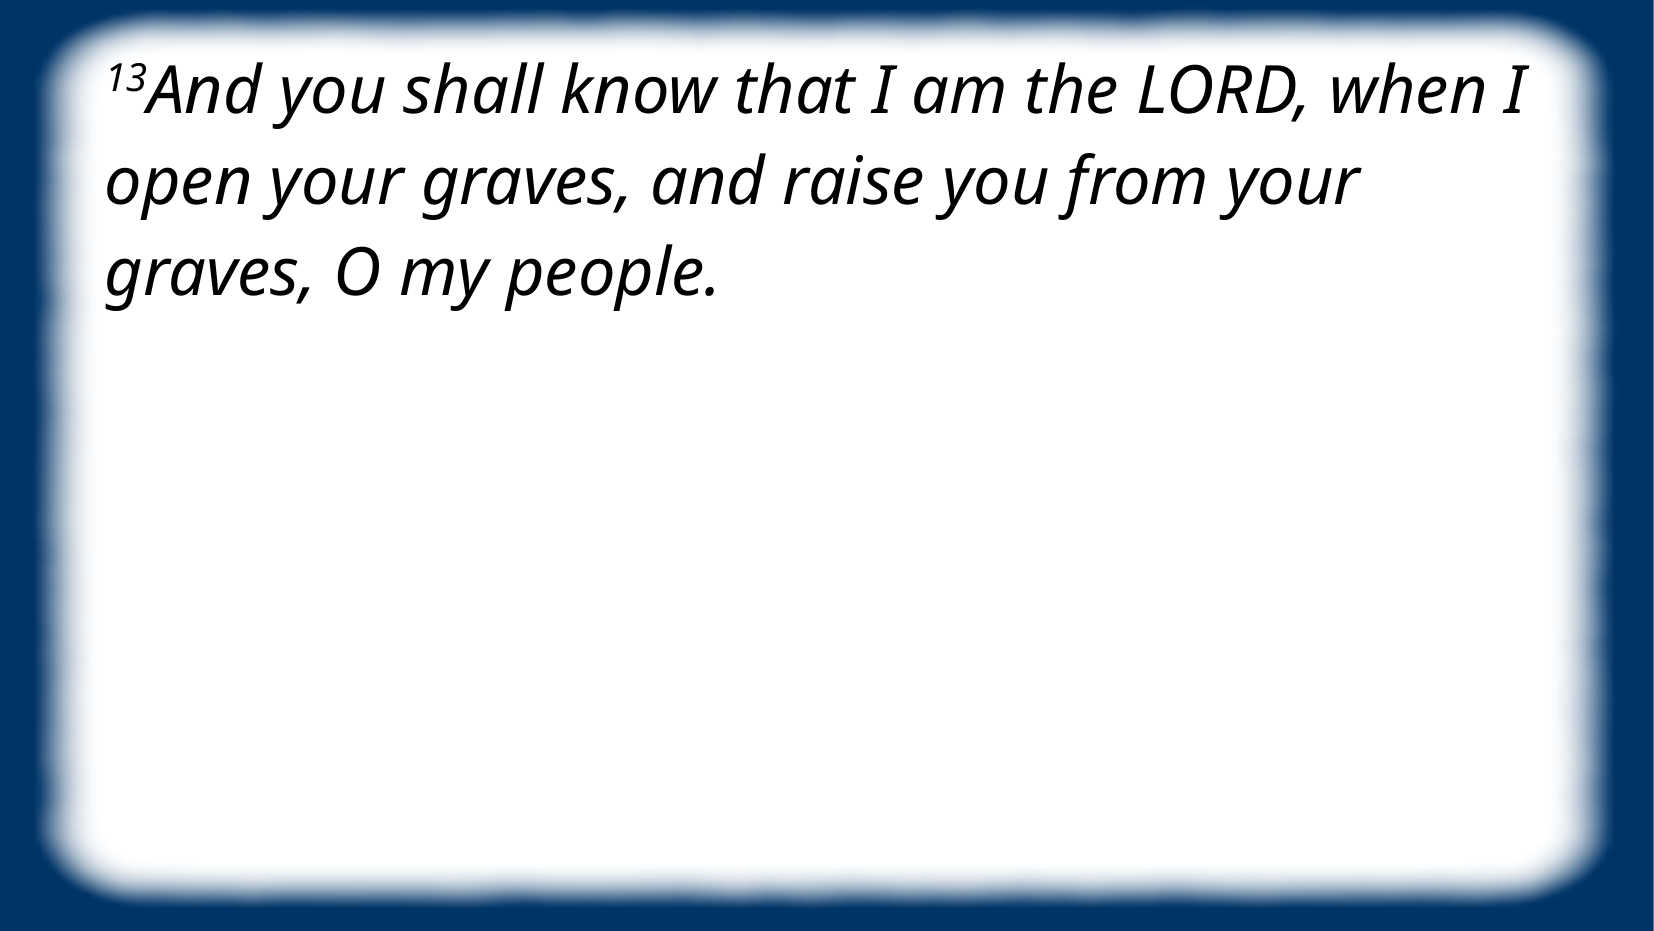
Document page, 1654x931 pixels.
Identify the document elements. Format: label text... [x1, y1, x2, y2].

text_box 13And you shall know that I am the LORD, when I open your graves, and raise you from your graves, O my people. [90, 35, 1561, 406]
picture [0, 0, 1654, 931]
